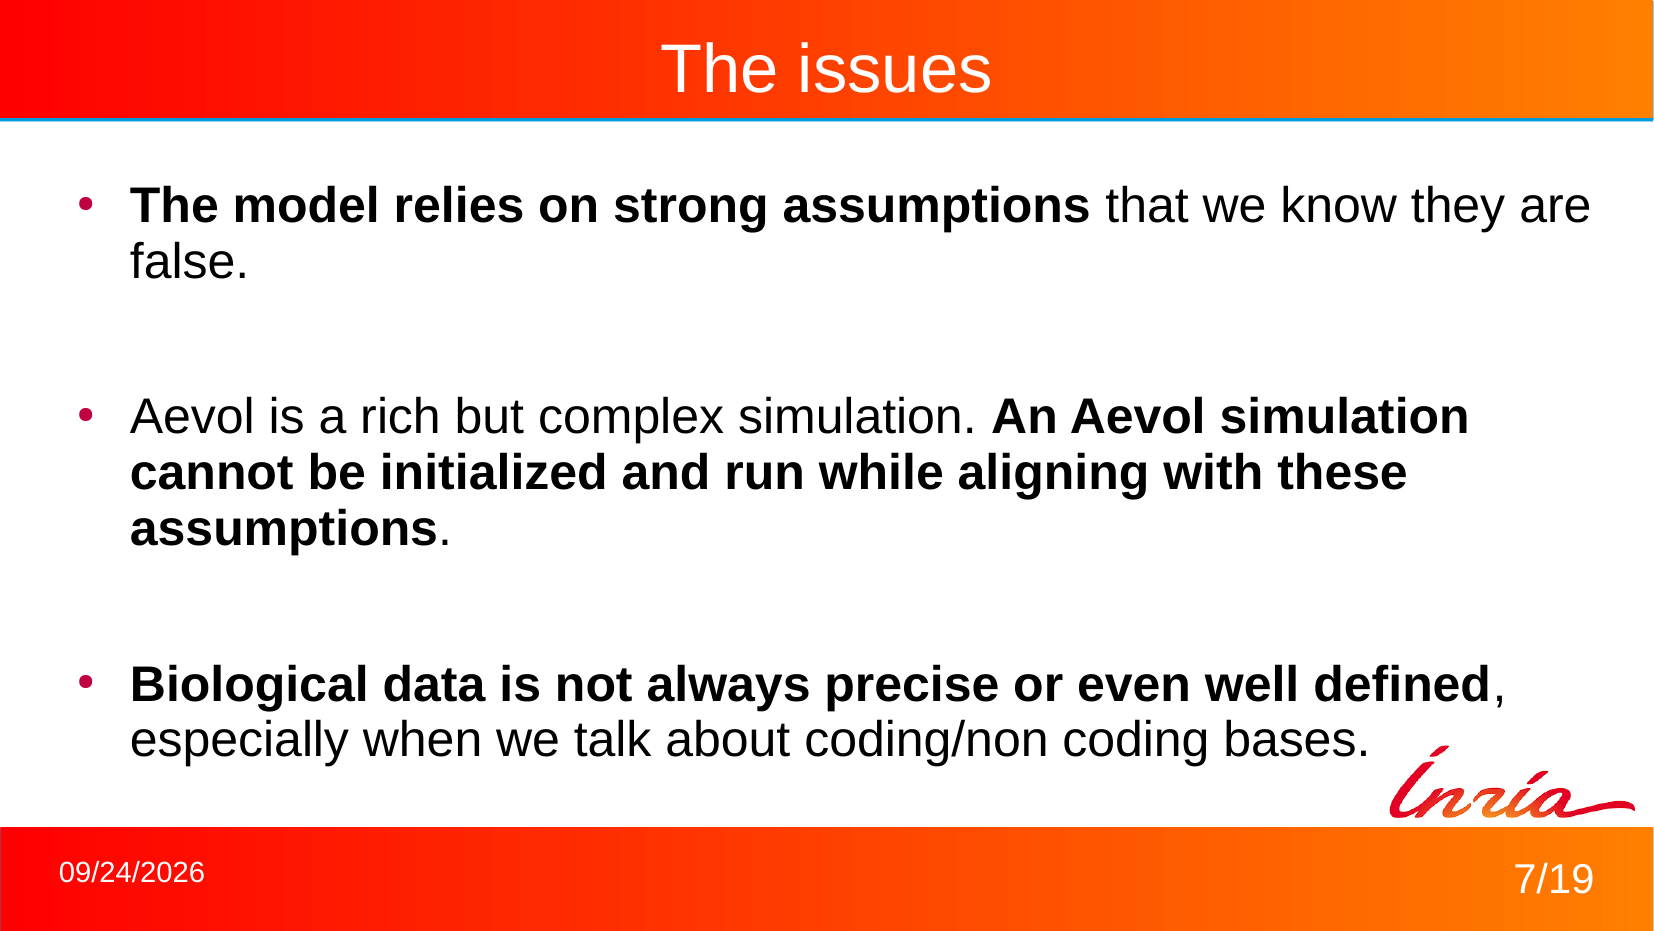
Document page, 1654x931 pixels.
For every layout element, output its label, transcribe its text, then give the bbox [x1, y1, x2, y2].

title The issues [59, 29, 1595, 108]
picture [1381, 732, 1648, 826]
list The model relies on strong assumptions that we know they are false. Aevol is a rich but complex simulation. An Aevol simulation cannot be initialized and run while aligning with these assumptions. Biological data is not always precise or even well defined, especially when we talk about coding/non coding bases. [59, 177, 1595, 768]
